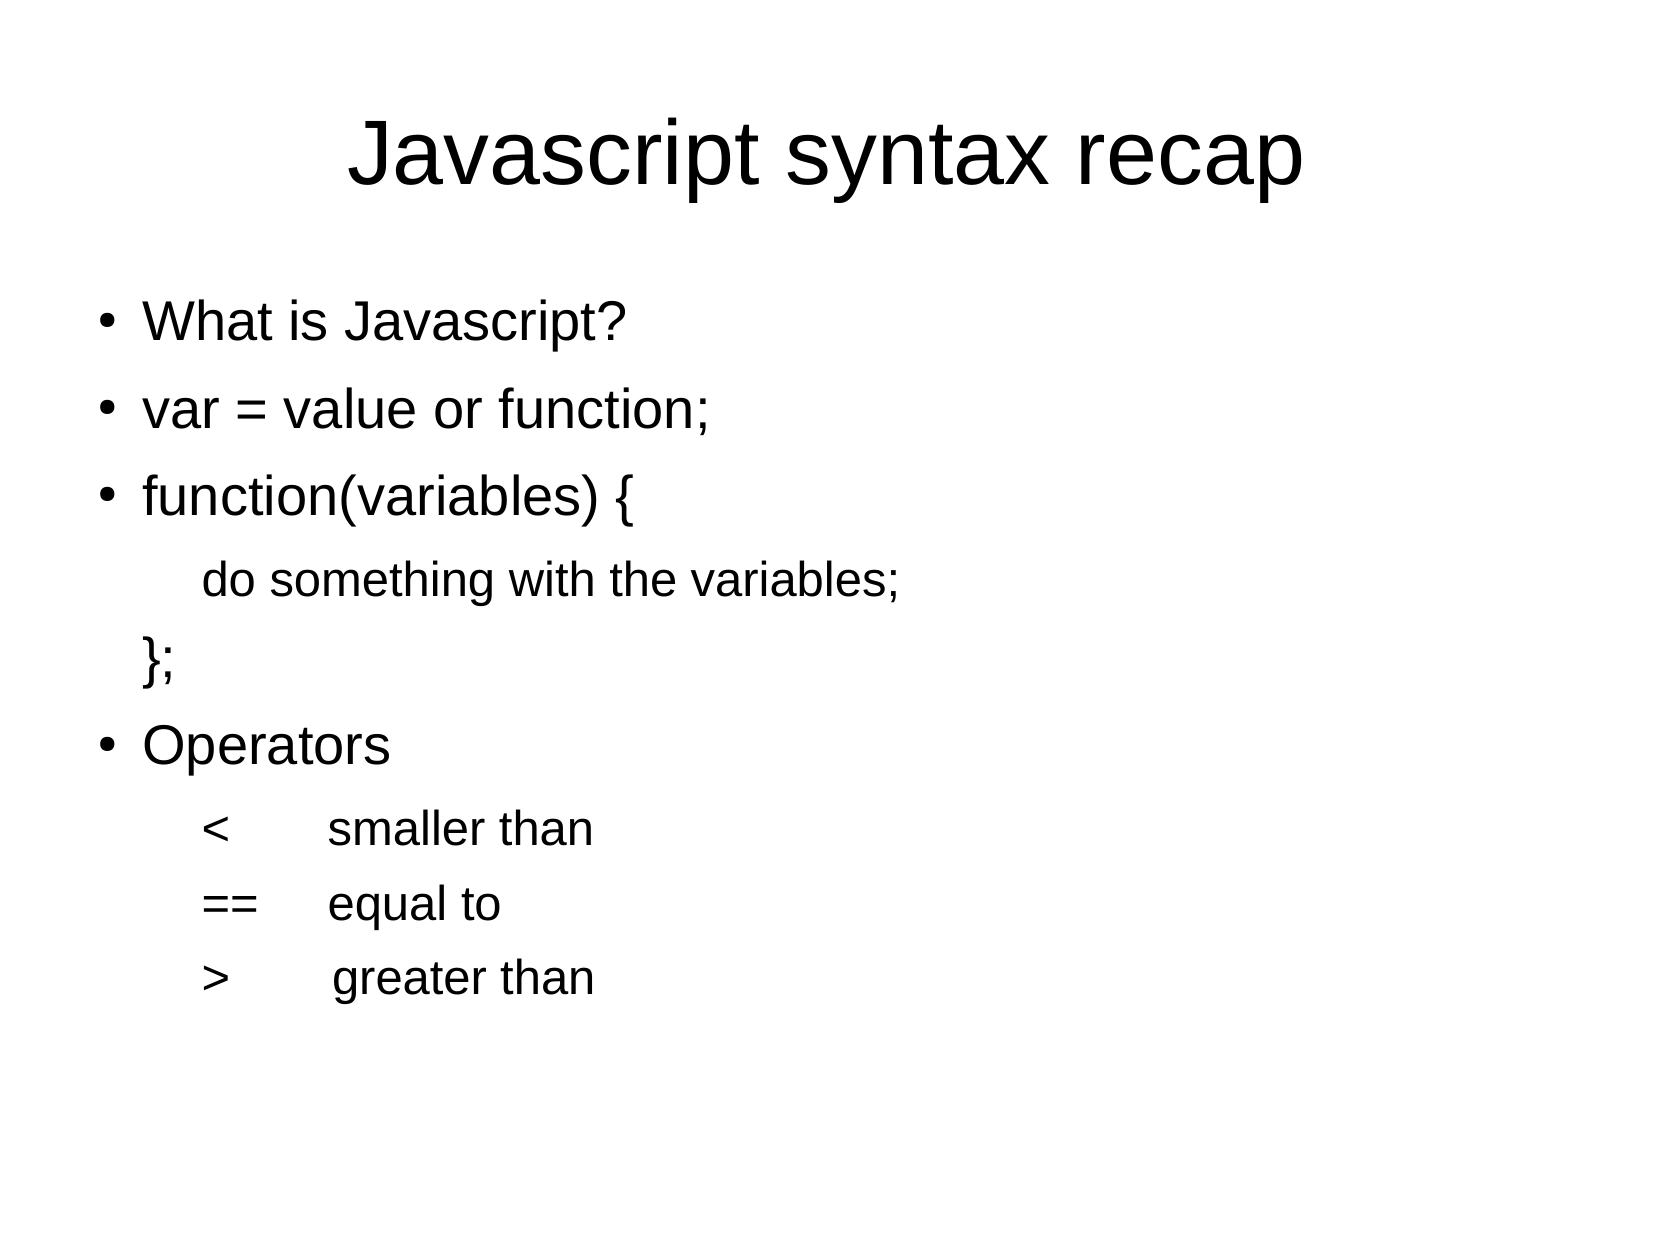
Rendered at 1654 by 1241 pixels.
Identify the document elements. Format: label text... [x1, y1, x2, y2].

title Javascript syntax recap [82, 49, 1571, 257]
list What is Javascript? var = value or function; function(variables) { do something with the variables; }; Operators < smaller than == equal to > greater than [82, 290, 1571, 1010]
